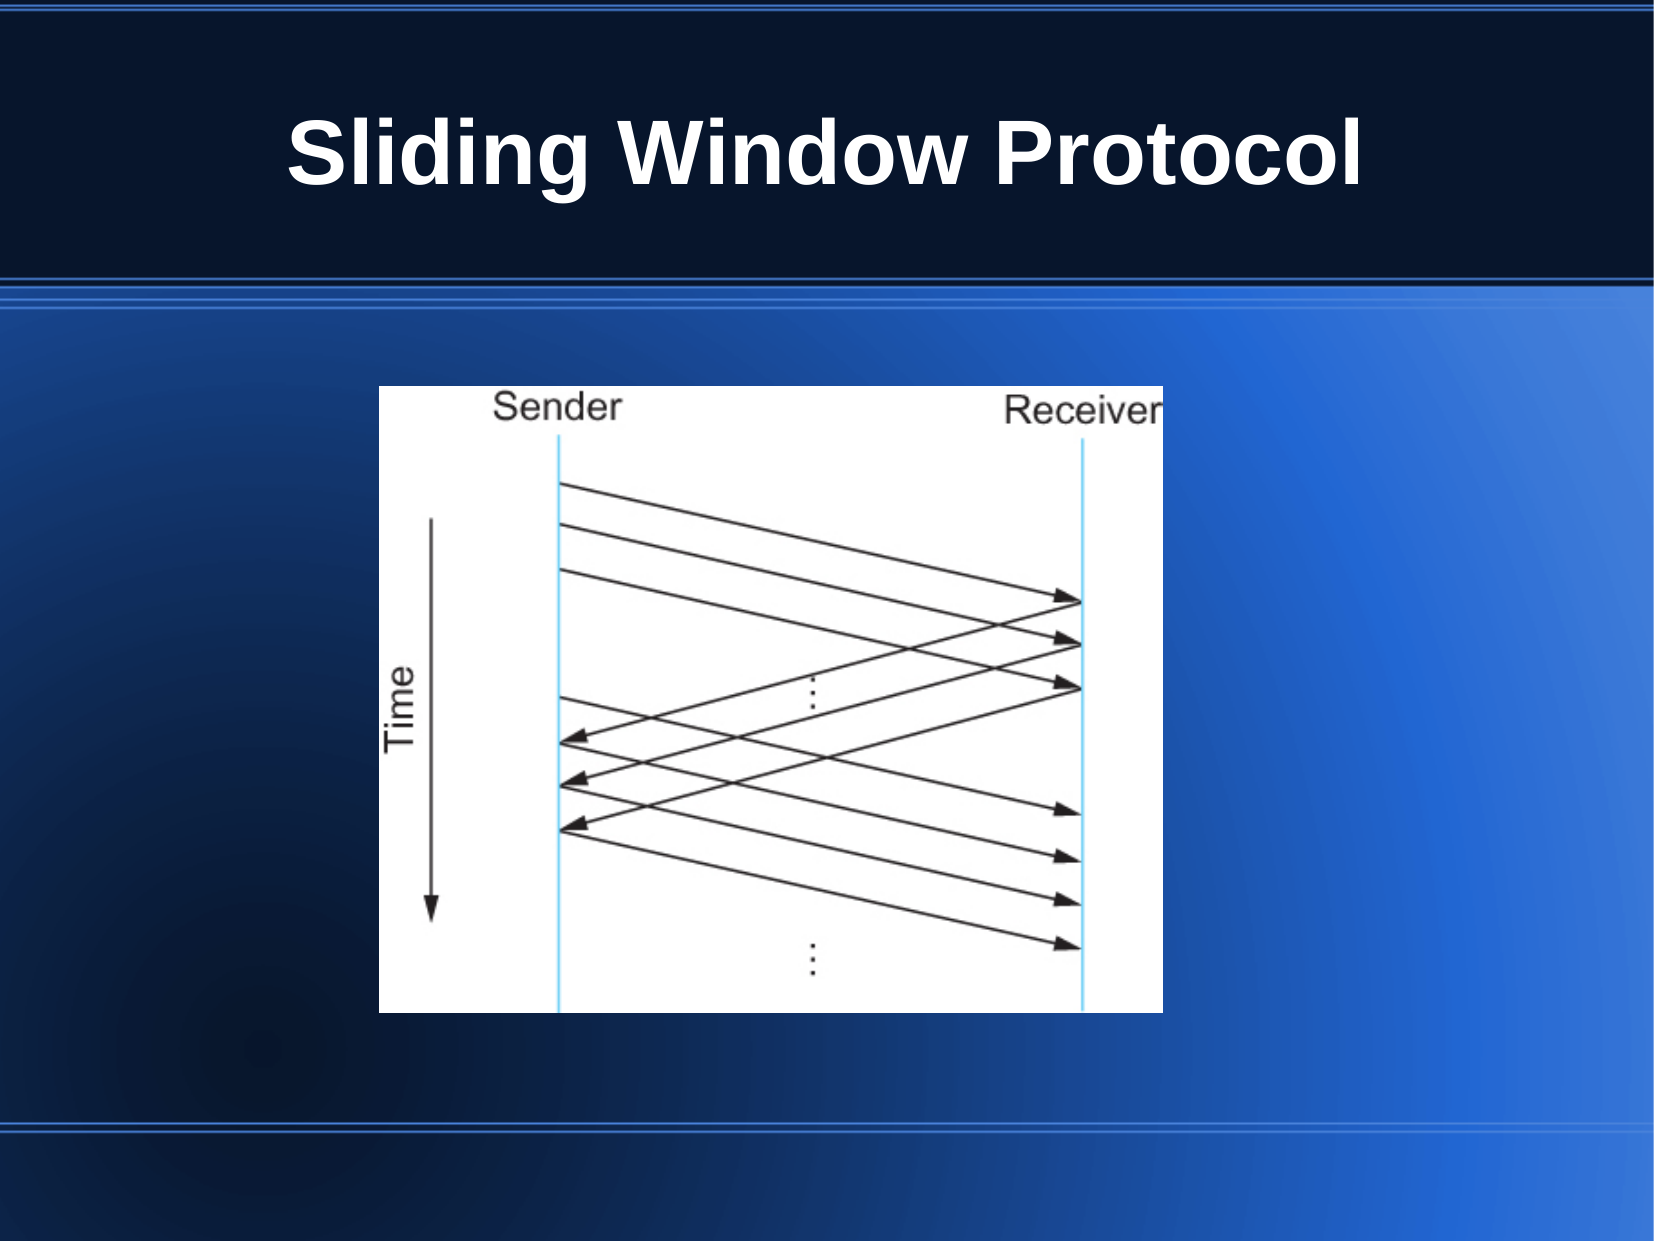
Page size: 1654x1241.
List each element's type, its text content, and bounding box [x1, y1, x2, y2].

picture [0, 0, 1654, 1241]
title Sliding Window Protocol [82, 56, 1571, 250]
